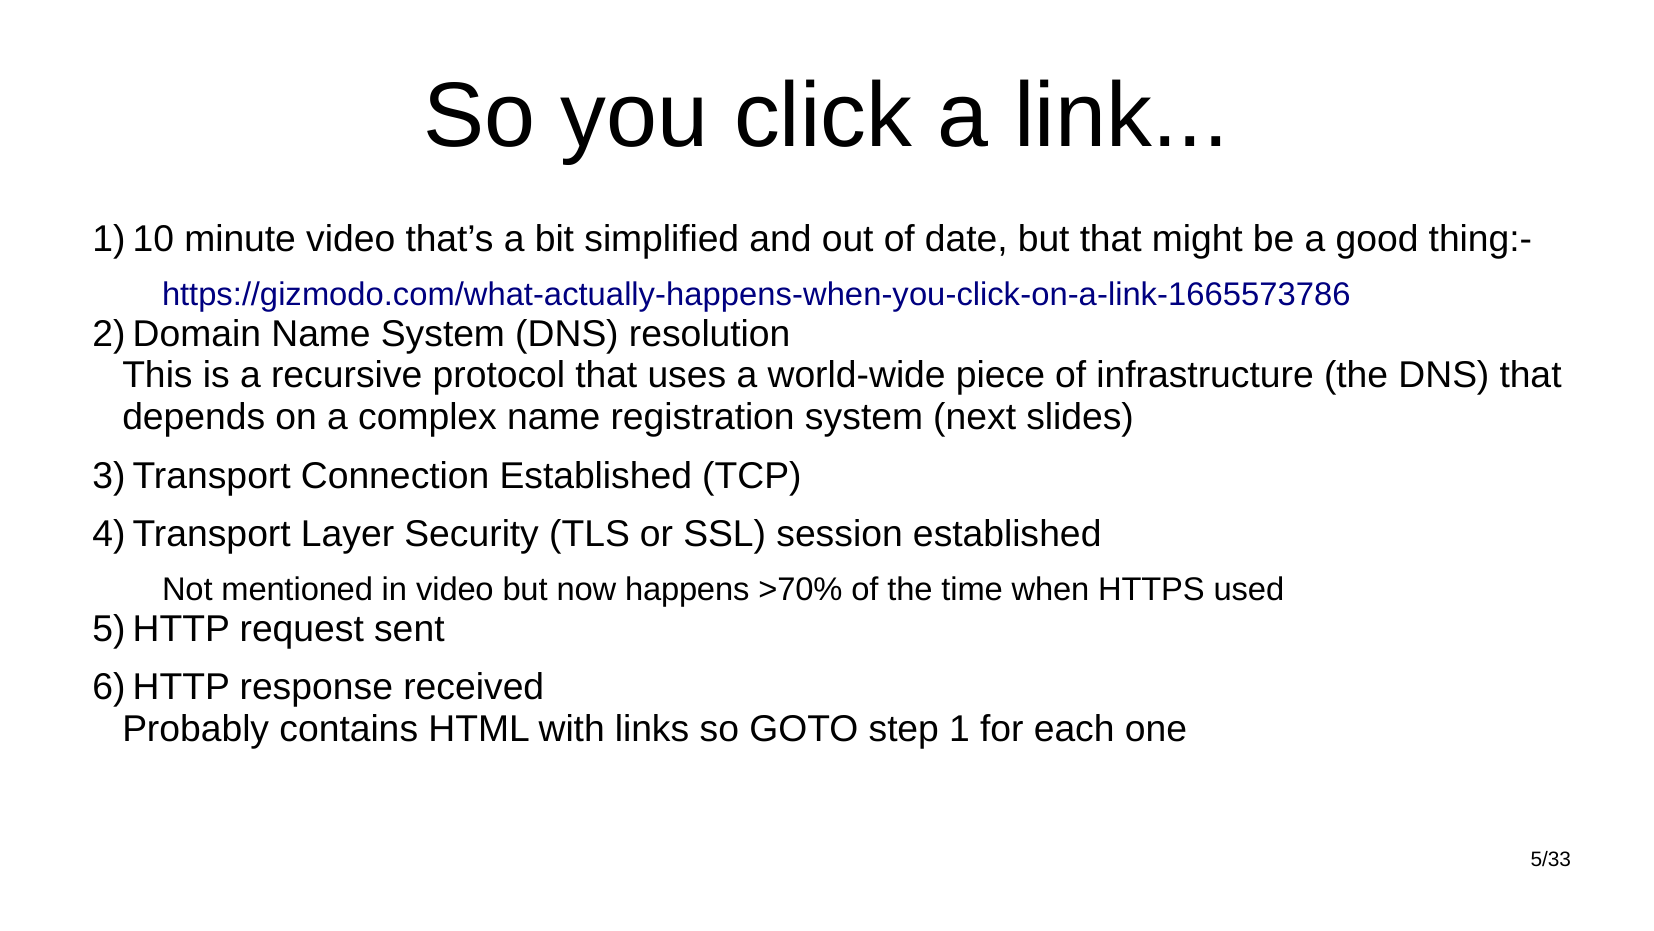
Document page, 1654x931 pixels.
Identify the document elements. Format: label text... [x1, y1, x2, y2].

list 10 minute video that’s a bit simplified and out of date, but that might be a good thing:- https://gizmodo.com/what-actually-happens-when-you-click-on-a-link-1665573786 Domain Name System (DNS) resolution This is a recursive protocol that uses a world-wide piece of infrastructure (the DNS) that depends on a complex name registration system (next slides) Transport Connection Established (TCP) Transport Layer Security (TLS or SSL) session established Not mentioned in video but now happens >70% of the time when HTTPS used HTTP request sent HTTP response received Probably contains HTML with links so GOTO step 1 for each one [82, 217, 1571, 758]
title So you click a link... [82, 37, 1571, 193]
